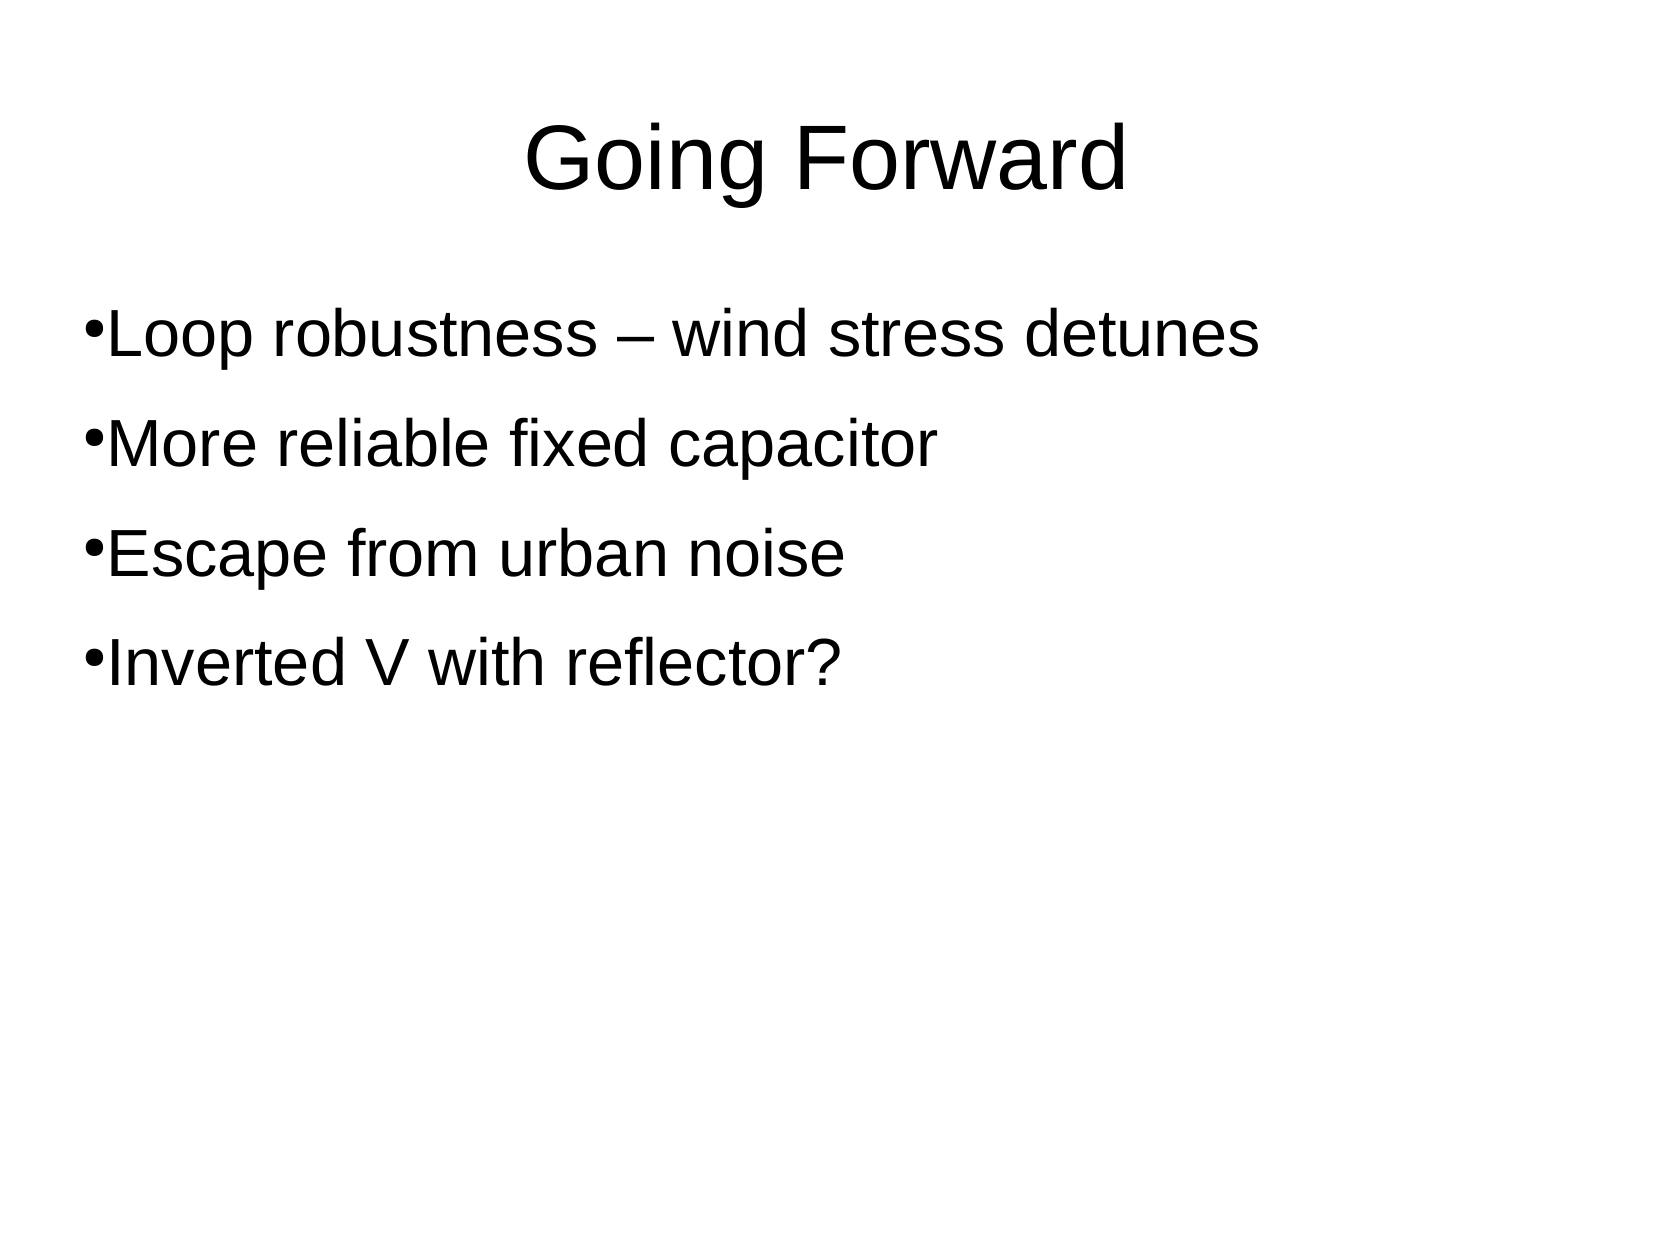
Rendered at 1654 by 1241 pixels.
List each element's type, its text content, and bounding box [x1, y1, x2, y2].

list Loop robustness – wind stress detunes More reliable fixed capacitor Escape from urban noise Inverted V with reflector? [82, 290, 1571, 1010]
title Going Forward [82, 49, 1571, 257]
